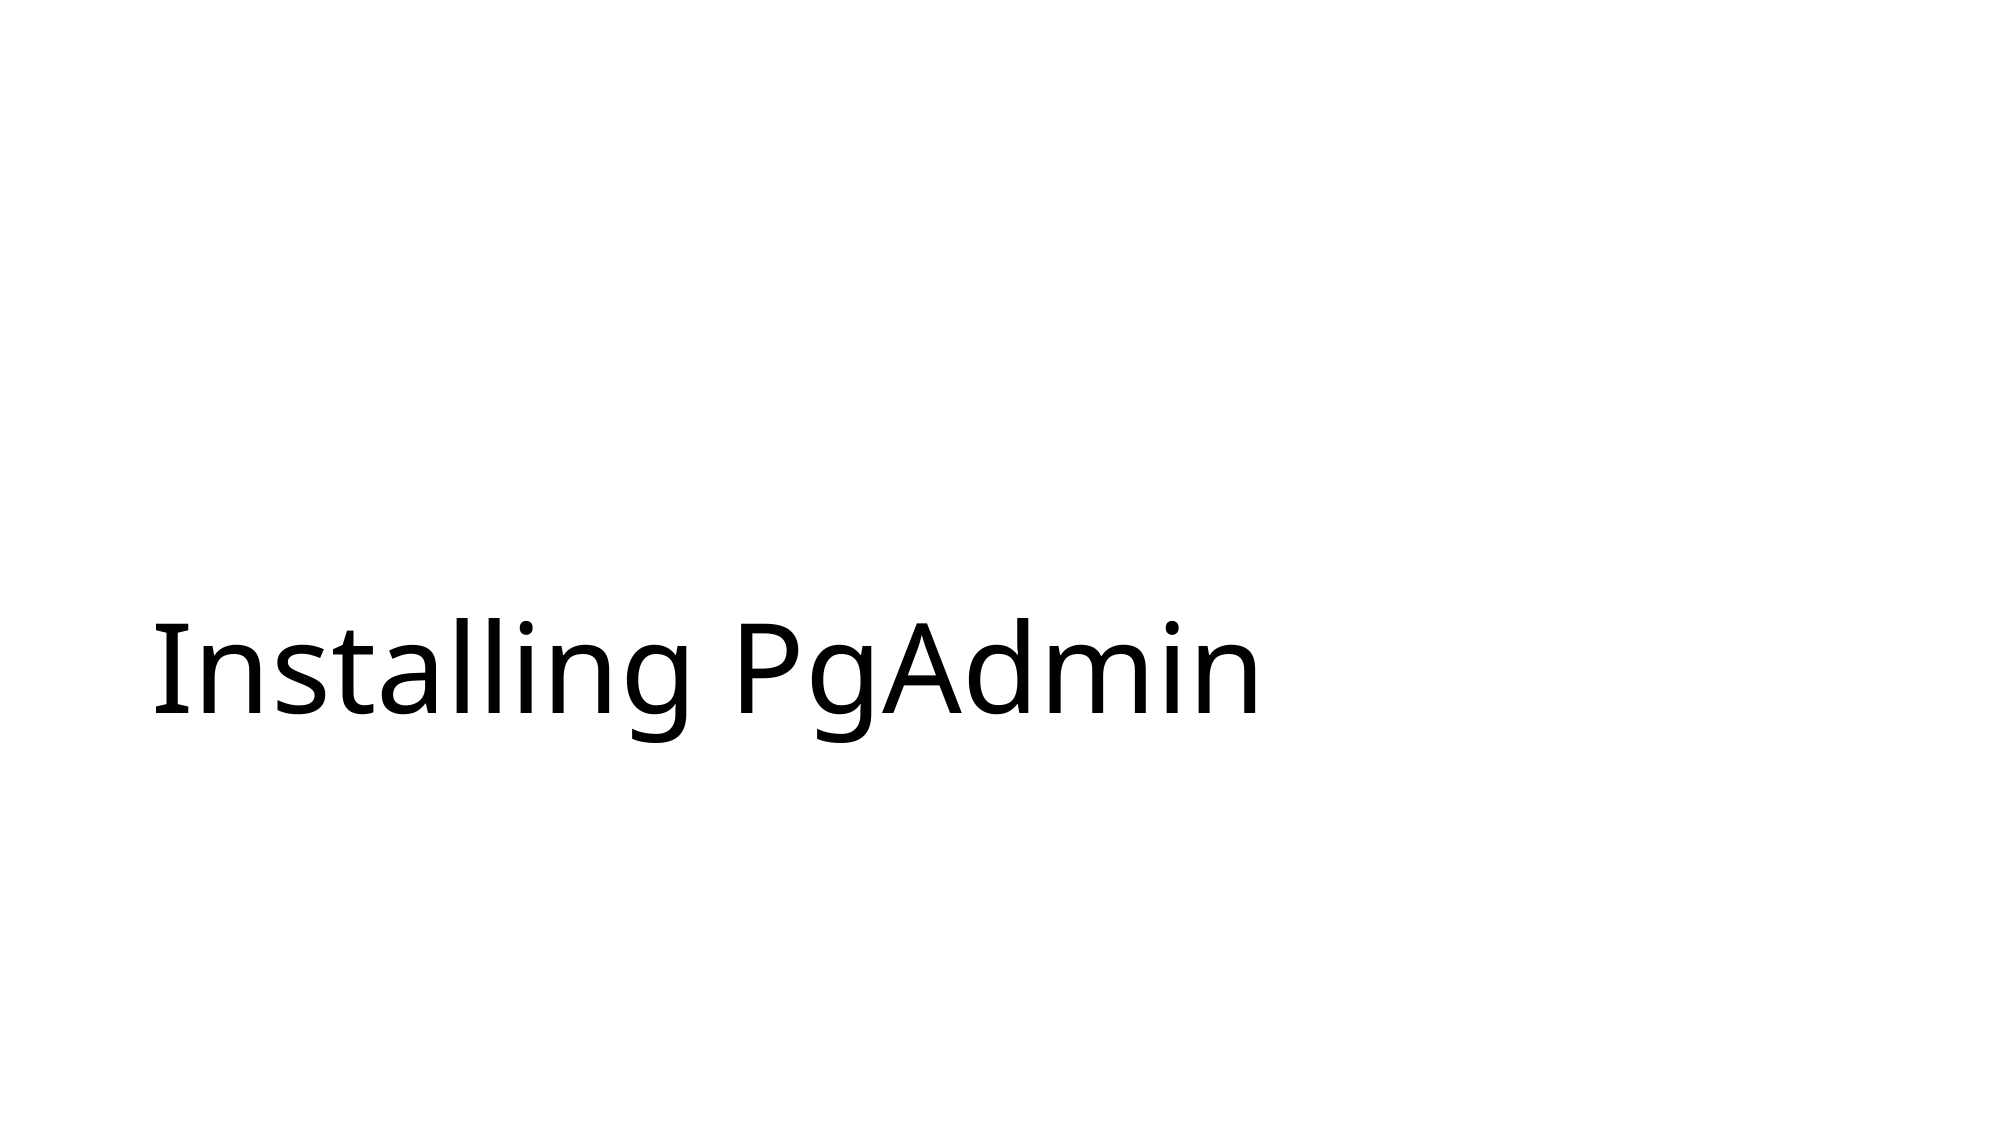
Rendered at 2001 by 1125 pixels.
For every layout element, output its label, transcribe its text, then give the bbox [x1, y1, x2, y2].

title Installing PgAdmin [136, 280, 1862, 749]
